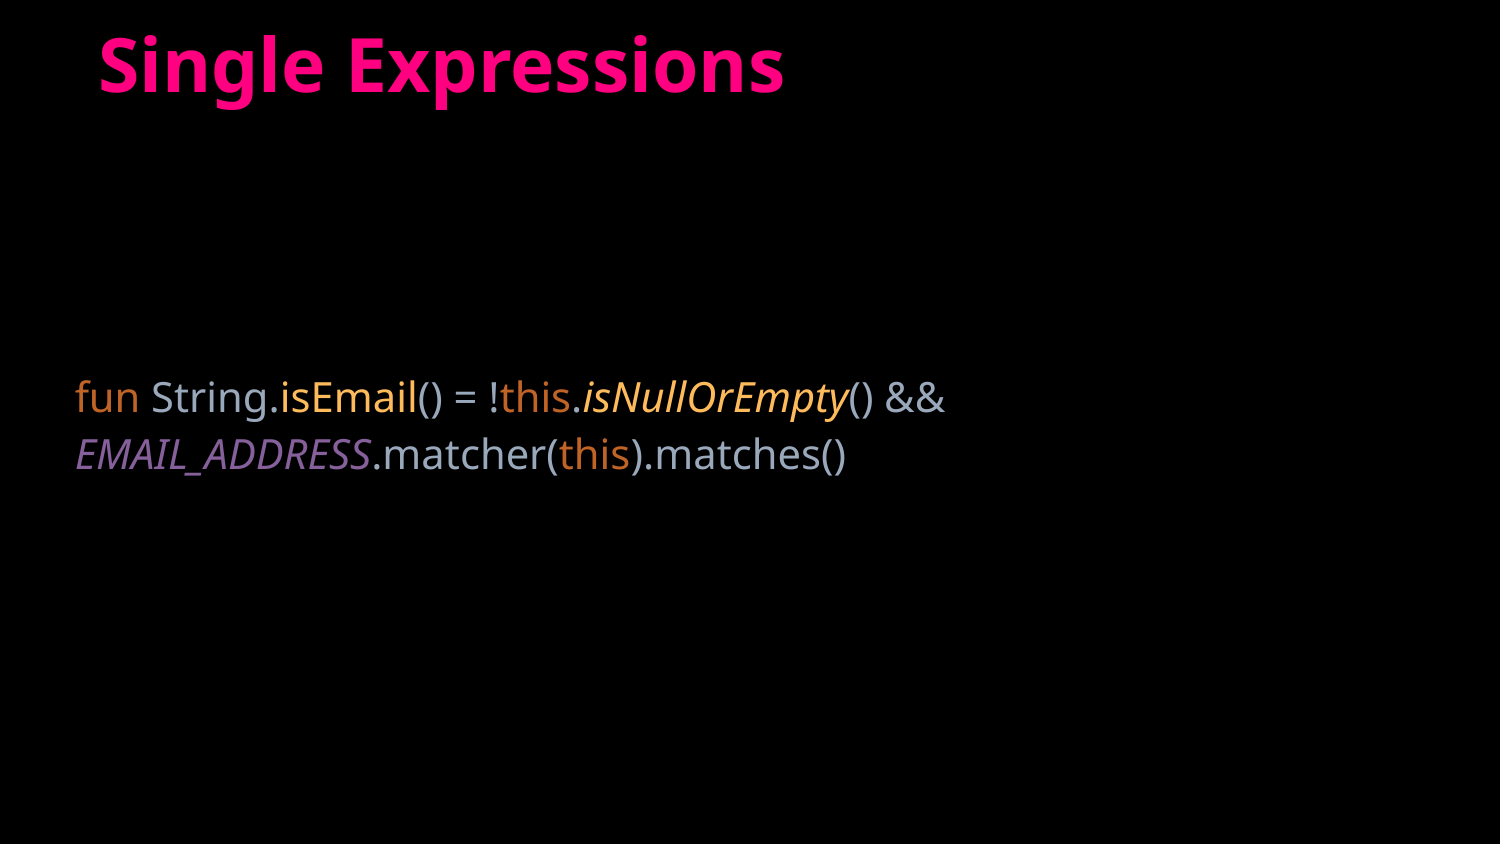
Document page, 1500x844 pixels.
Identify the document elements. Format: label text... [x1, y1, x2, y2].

title Single Expressions [83, 28, 1416, 136]
text_box fun String.isEmail() = !this.isNullOrEmpty() && EMAIL_ADDRESS.matcher(this).matches() [60, 360, 1441, 601]
